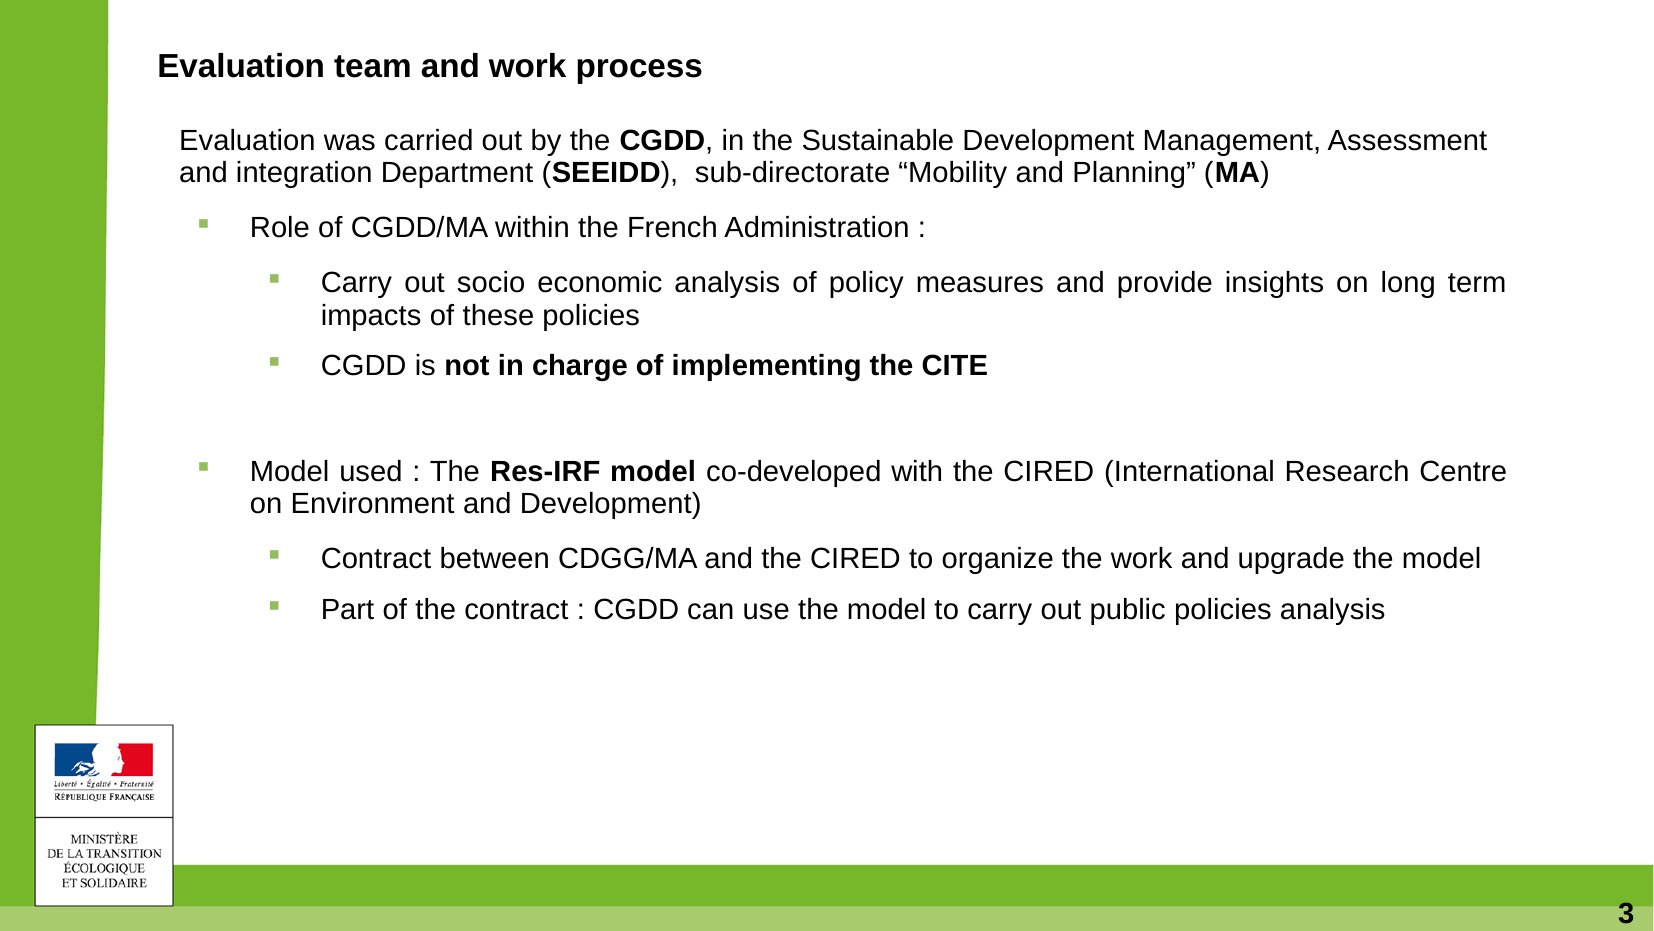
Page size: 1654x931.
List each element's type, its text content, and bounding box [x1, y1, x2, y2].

picture [0, 0, 1654, 931]
list Evaluation was carried out by the CGDD, in the Sustainable Development Management, Assessment and integration Department (SEEIDD), sub-directorate “Mobility and Planning” (MA) Role of CGDD/MA within the French Administration : Carry out socio economic analysis of policy measures and provide insights on long term impacts of these policies CGDD is not in charge of implementing the CITE Model used : The Res-IRF model co-developed with the CIRED (International Research Centre on Environment and Development) Contract between CDGG/MA and the CIRED to organize the work and upgrade the model Part of the contract : CGDD can use the model to carry out public policies analysis [179, 123, 1509, 758]
title Evaluation team and work process [144, 22, 1449, 101]
